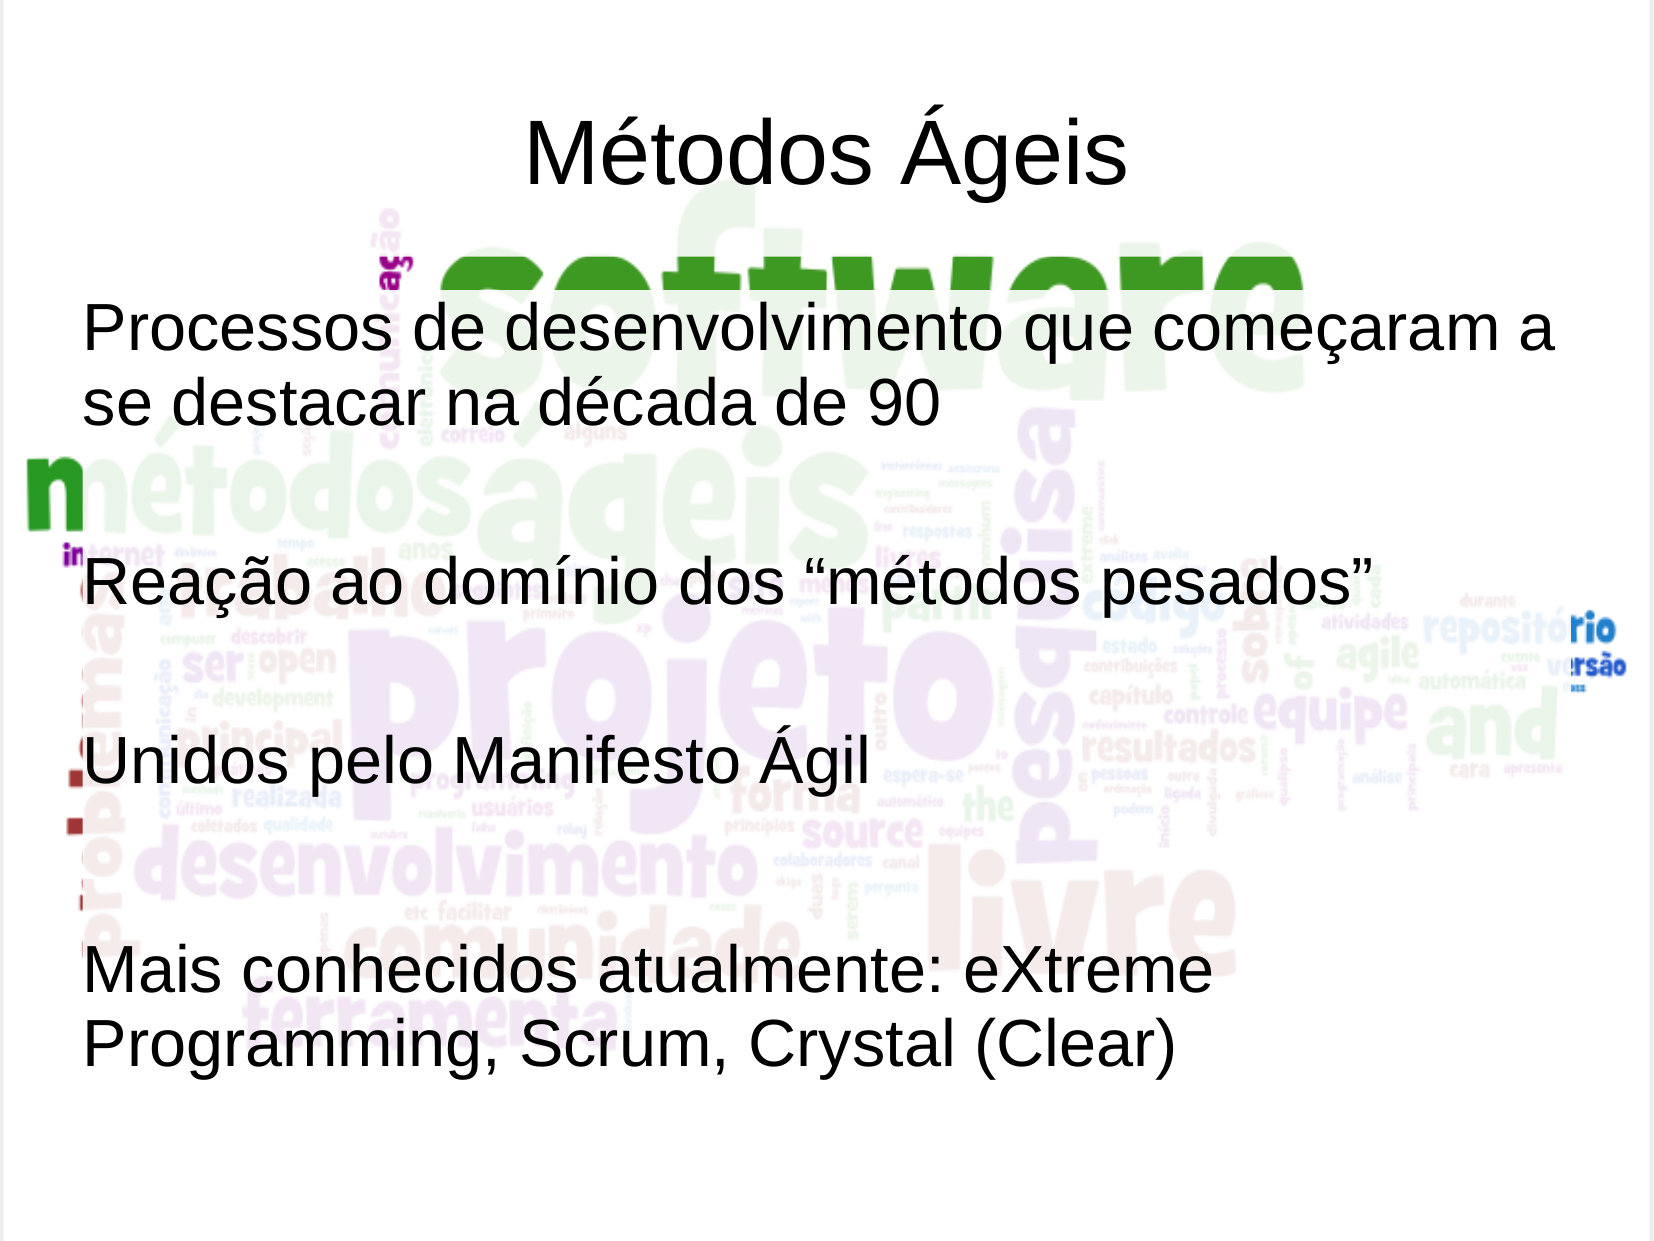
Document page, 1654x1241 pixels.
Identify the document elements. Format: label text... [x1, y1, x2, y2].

list Processos de desenvolvimento que começaram a se destacar na década de 90 Reação ao domínio dos “métodos pesados” Unidos pelo Manifesto Ágil Mais conhecidos atualmente: eXtreme Programming, Scrum, Crystal (Clear) [82, 290, 1571, 1109]
title Métodos Ágeis [82, 49, 1571, 257]
picture [0, 0, 1654, 1241]
